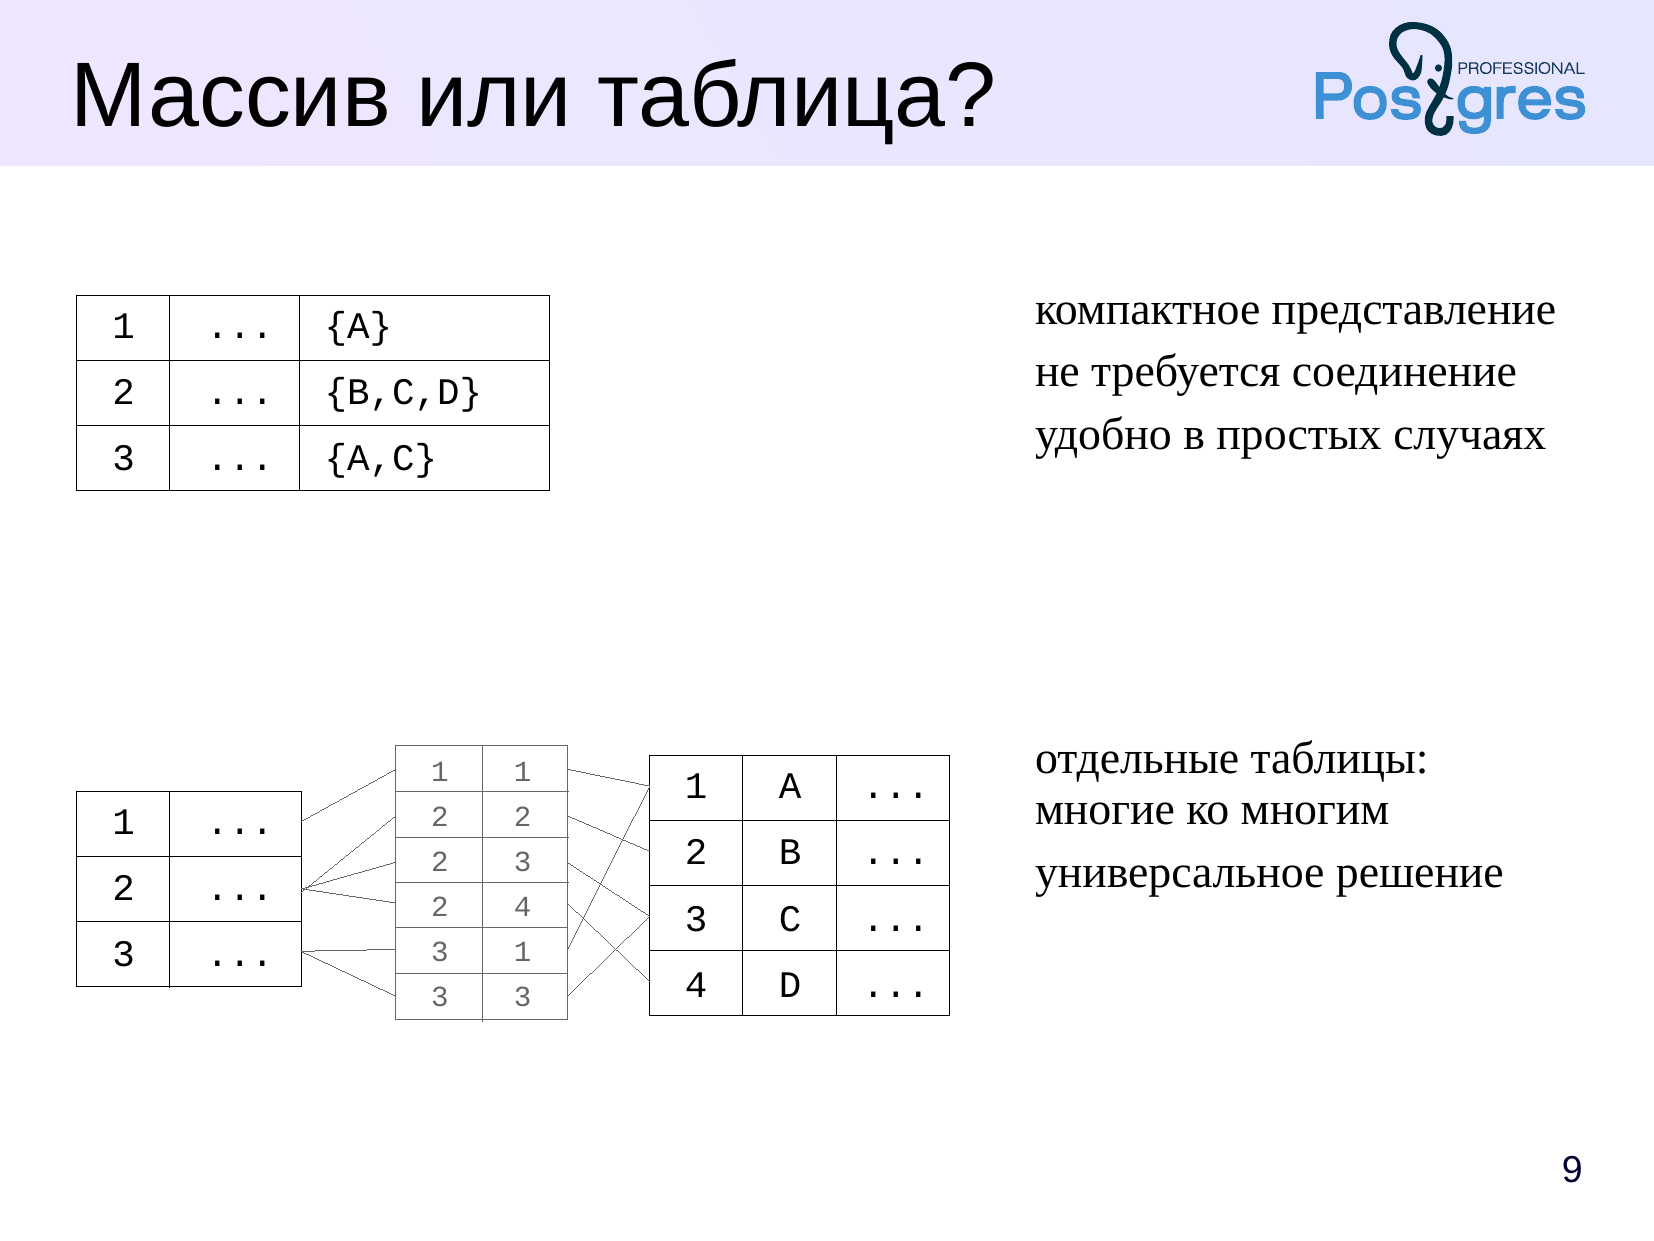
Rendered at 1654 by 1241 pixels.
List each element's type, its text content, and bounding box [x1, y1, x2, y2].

text_box 1 ... {A} 2 ... {B,C,D} 3 ... {A,C} [300, 426, 550, 491]
text_box 1 1 2 2 2 3 2 4 3 1 3 3 [483, 883, 568, 927]
text_box 1 1 2 2 2 3 2 4 3 1 3 3 [395, 928, 482, 973]
text_box 1 1 2 2 2 3 2 4 3 1 3 3 [395, 974, 482, 1020]
text_box 1 ... {A} 2 ... {B,C,D} 3 ... {A,C} [170, 426, 299, 491]
list компактное представление не требуется соединение удобно в простых случаях отдельные таблицы: многие ко многим универсальное решение [1035, 283, 1583, 1141]
text_box 1 ... {A} 2 ... {B,C,D} 3 ... {A,C} [76, 361, 169, 425]
text_box 1 ... {A} 2 ... {B,C,D} 3 ... {A,C} [76, 295, 169, 360]
text_box 1 A ... 2 B ... 3 C ... 4 D ... [743, 821, 836, 885]
text_box 1 1 2 2 2 3 2 4 3 1 3 3 [483, 838, 568, 882]
text_box 1 1 2 2 2 3 2 4 3 1 3 3 [483, 745, 568, 791]
text_box 1 ... {A} 2 ... {B,C,D} 3 ... {A,C} [300, 361, 550, 425]
text_box 1 ... 2 ... 3 ... [170, 922, 302, 987]
text_box 1 ... 2 ... 3 ... [76, 922, 169, 987]
text_box 1 A ... 2 B ... 3 C ... 4 D ... [837, 755, 950, 820]
text_box 1 A ... 2 B ... 3 C ... 4 D ... [743, 951, 836, 1016]
text_box 1 ... 2 ... 3 ... [76, 857, 169, 921]
text_box 1 1 2 2 2 3 2 4 3 1 3 3 [483, 974, 568, 1020]
text_box 1 ... 2 ... 3 ... [76, 791, 169, 856]
text_box 1 A ... 2 B ... 3 C ... 4 D ... [837, 821, 950, 885]
text_box 1 1 2 2 2 3 2 4 3 1 3 3 [395, 838, 482, 882]
text_box 1 A ... 2 B ... 3 C ... 4 D ... [649, 755, 742, 820]
text_box 1 ... {A} 2 ... {B,C,D} 3 ... {A,C} [170, 295, 299, 360]
text_box 1 A ... 2 B ... 3 C ... 4 D ... [837, 951, 950, 1016]
text_box 1 A ... 2 B ... 3 C ... 4 D ... [743, 755, 836, 820]
text_box 1 1 2 2 2 3 2 4 3 1 3 3 [483, 928, 568, 973]
text_box 1 1 2 2 2 3 2 4 3 1 3 3 [483, 792, 568, 837]
text_box 1 1 2 2 2 3 2 4 3 1 3 3 [395, 883, 482, 927]
text_box 1 A ... 2 B ... 3 C ... 4 D ... [649, 821, 742, 885]
text_box 1 ... {A} 2 ... {B,C,D} 3 ... {A,C} [76, 426, 169, 491]
text_box 1 A ... 2 B ... 3 C ... 4 D ... [837, 886, 950, 950]
text_box 1 A ... 2 B ... 3 C ... 4 D ... [743, 886, 836, 950]
text_box 1 A ... 2 B ... 3 C ... 4 D ... [649, 951, 742, 1016]
title Массив или таблица? [70, 43, 1241, 147]
text_box 1 ... {A} 2 ... {B,C,D} 3 ... {A,C} [170, 361, 299, 425]
text_box 1 A ... 2 B ... 3 C ... 4 D ... [649, 886, 742, 950]
text_box 1 1 2 2 2 3 2 4 3 1 3 3 [395, 792, 482, 837]
text_box 1 ... 2 ... 3 ... [170, 857, 302, 921]
text_box 1 1 2 2 2 3 2 4 3 1 3 3 [395, 745, 482, 791]
text_box 1 ... {A} 2 ... {B,C,D} 3 ... {A,C} [300, 295, 550, 360]
text_box 1 ... 2 ... 3 ... [170, 791, 302, 856]
